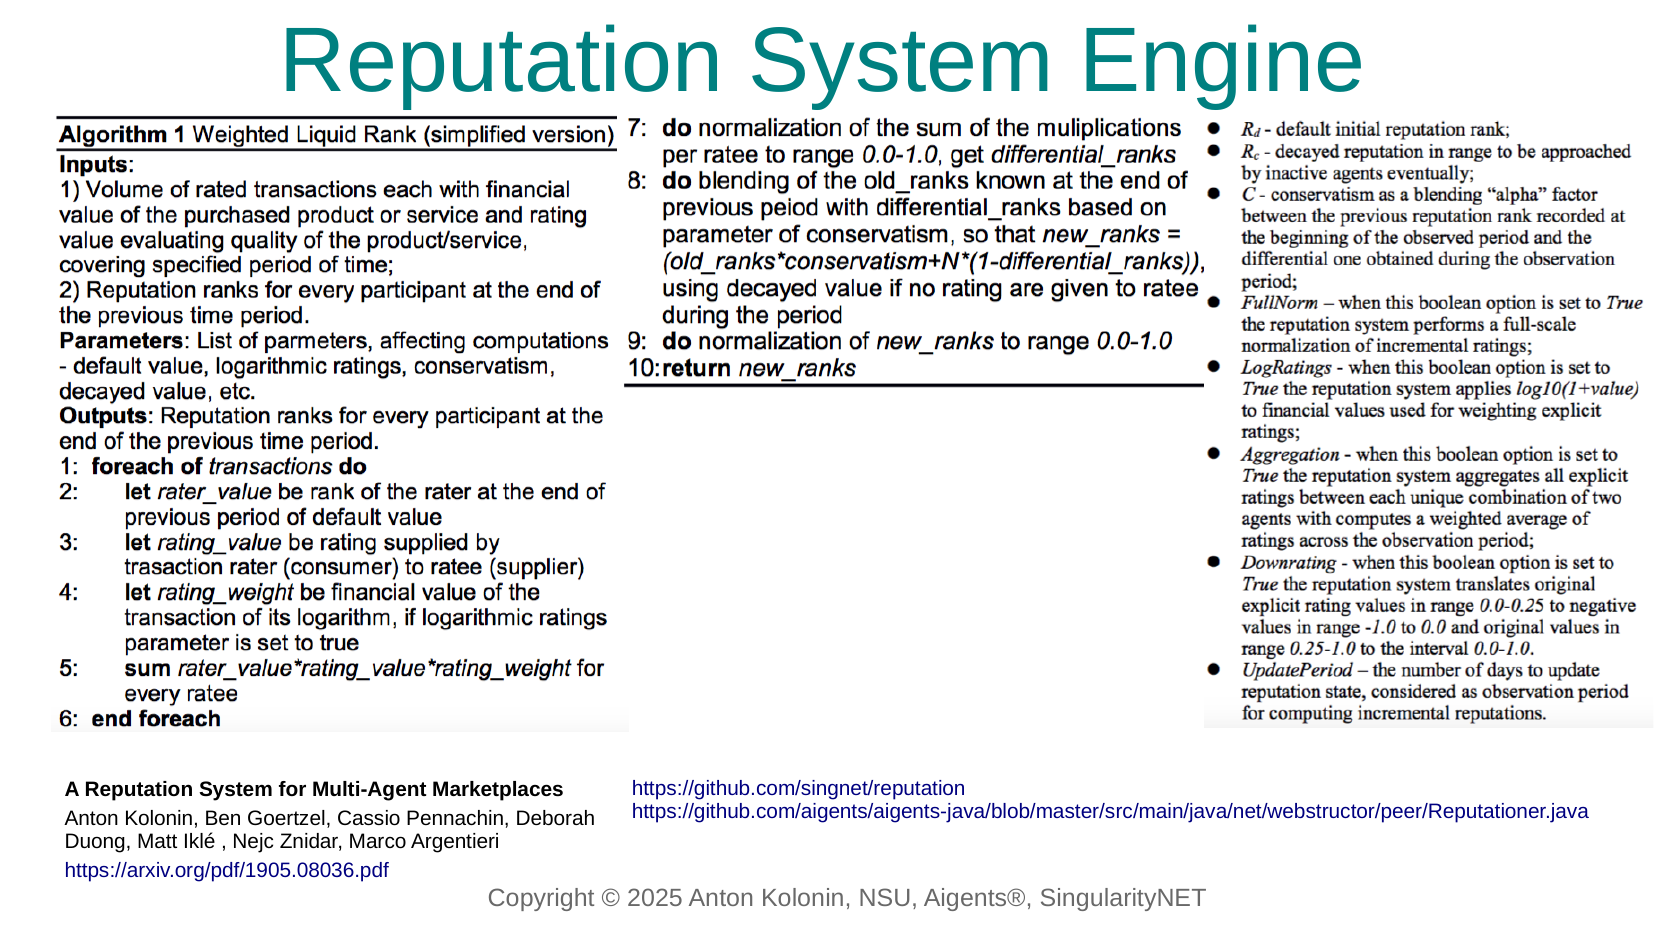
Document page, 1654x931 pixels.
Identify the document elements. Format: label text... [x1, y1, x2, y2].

text_box https://github.com/singnet/reputation https://github.com/aigents/aigents-java/blob/master/src/main/java/net/webstructor/peer/Reputationer.java [617, 769, 1626, 831]
picture [51, 111, 1654, 732]
text_box Reputation System Engine [265, 1, 1382, 119]
text_box A Reputation System for Multi-Agent Marketplaces Anton Kolonin, Ben Goertzel, Cassio Pennachin, Deborah Duong, Matt Iklé , Nejc Znidar, Marco Argentieri https://arxiv.org/pdf/1905.08036.pdf [49, 770, 642, 870]
